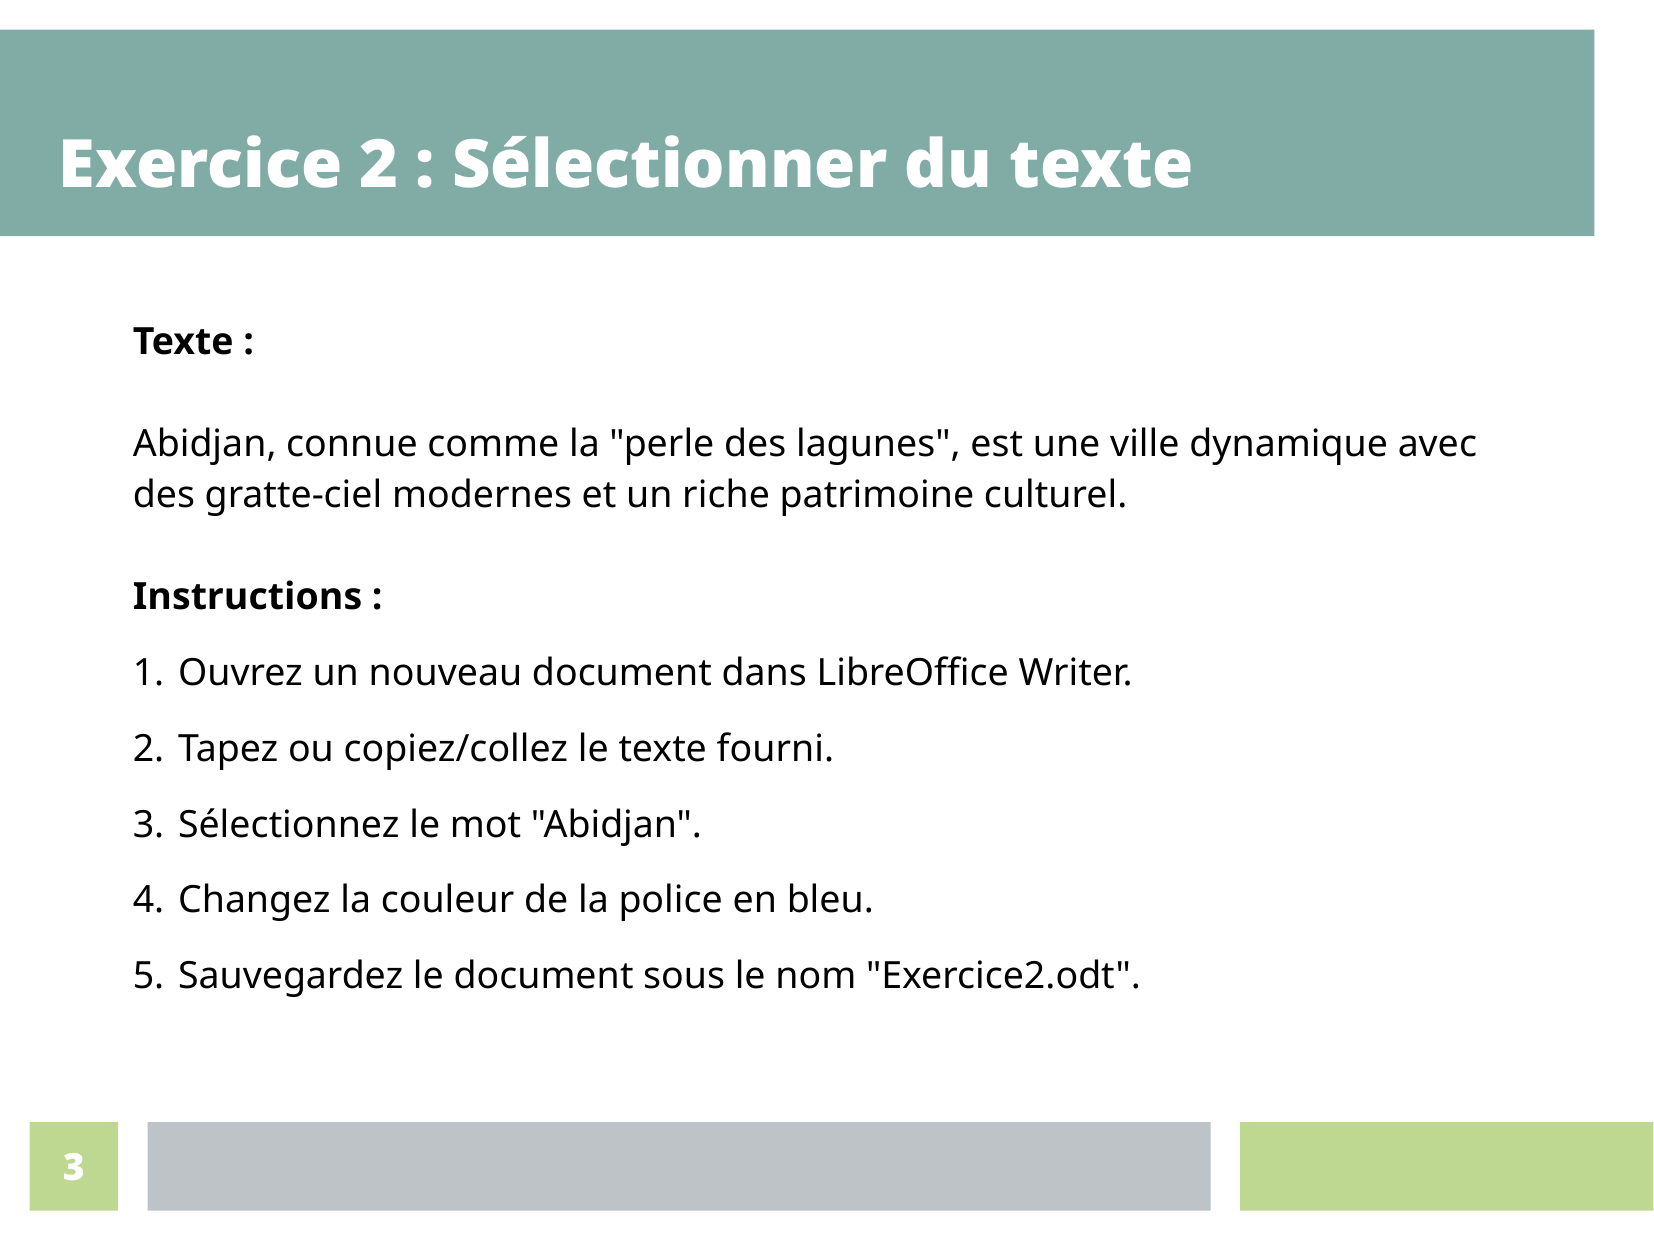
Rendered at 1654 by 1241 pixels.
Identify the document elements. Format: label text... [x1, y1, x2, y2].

text_box Texte : Abidjan, connue comme la "perle des lagunes", est une ville dynamique avec des gratte-ciel modernes et un riche patrimoine culturel. Instructions : Ouvrez un nouveau document dans LibreOffice Writer. Tapez ou copiez/collez le texte fourni. Sélectionnez le mot "Abidjan". Changez la couleur de la police en bleu. Sauvegardez le document sous le nom "Exercice2.odt". [118, 307, 1536, 1008]
title Exercice 2 : Sélectionner du texte [59, 59, 1595, 207]
